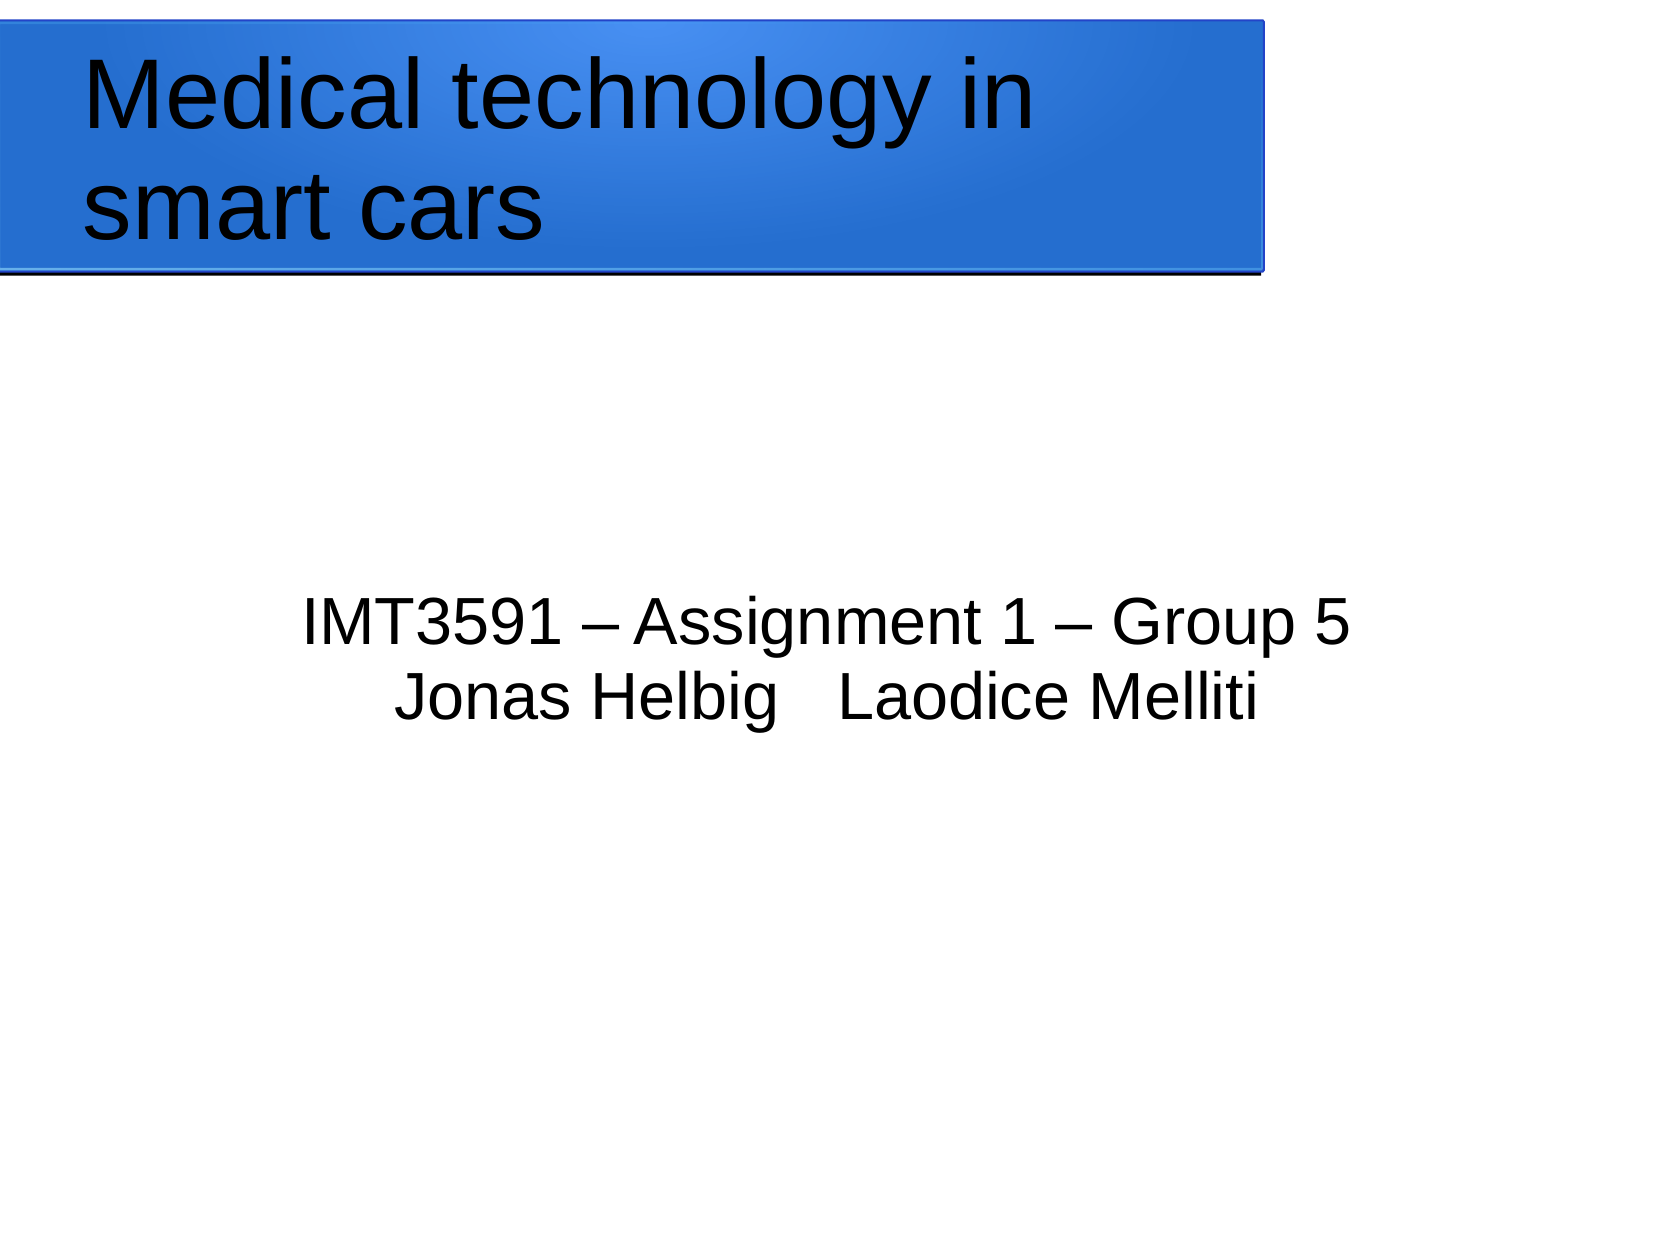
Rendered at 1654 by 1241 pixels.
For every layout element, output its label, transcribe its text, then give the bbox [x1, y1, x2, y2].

title Medical technology in smart cars [82, 38, 1235, 261]
subtitle IMT3591 – Assignment 1 – Group 5 Jonas Helbig Laodice Melliti [82, 299, 1571, 1019]
